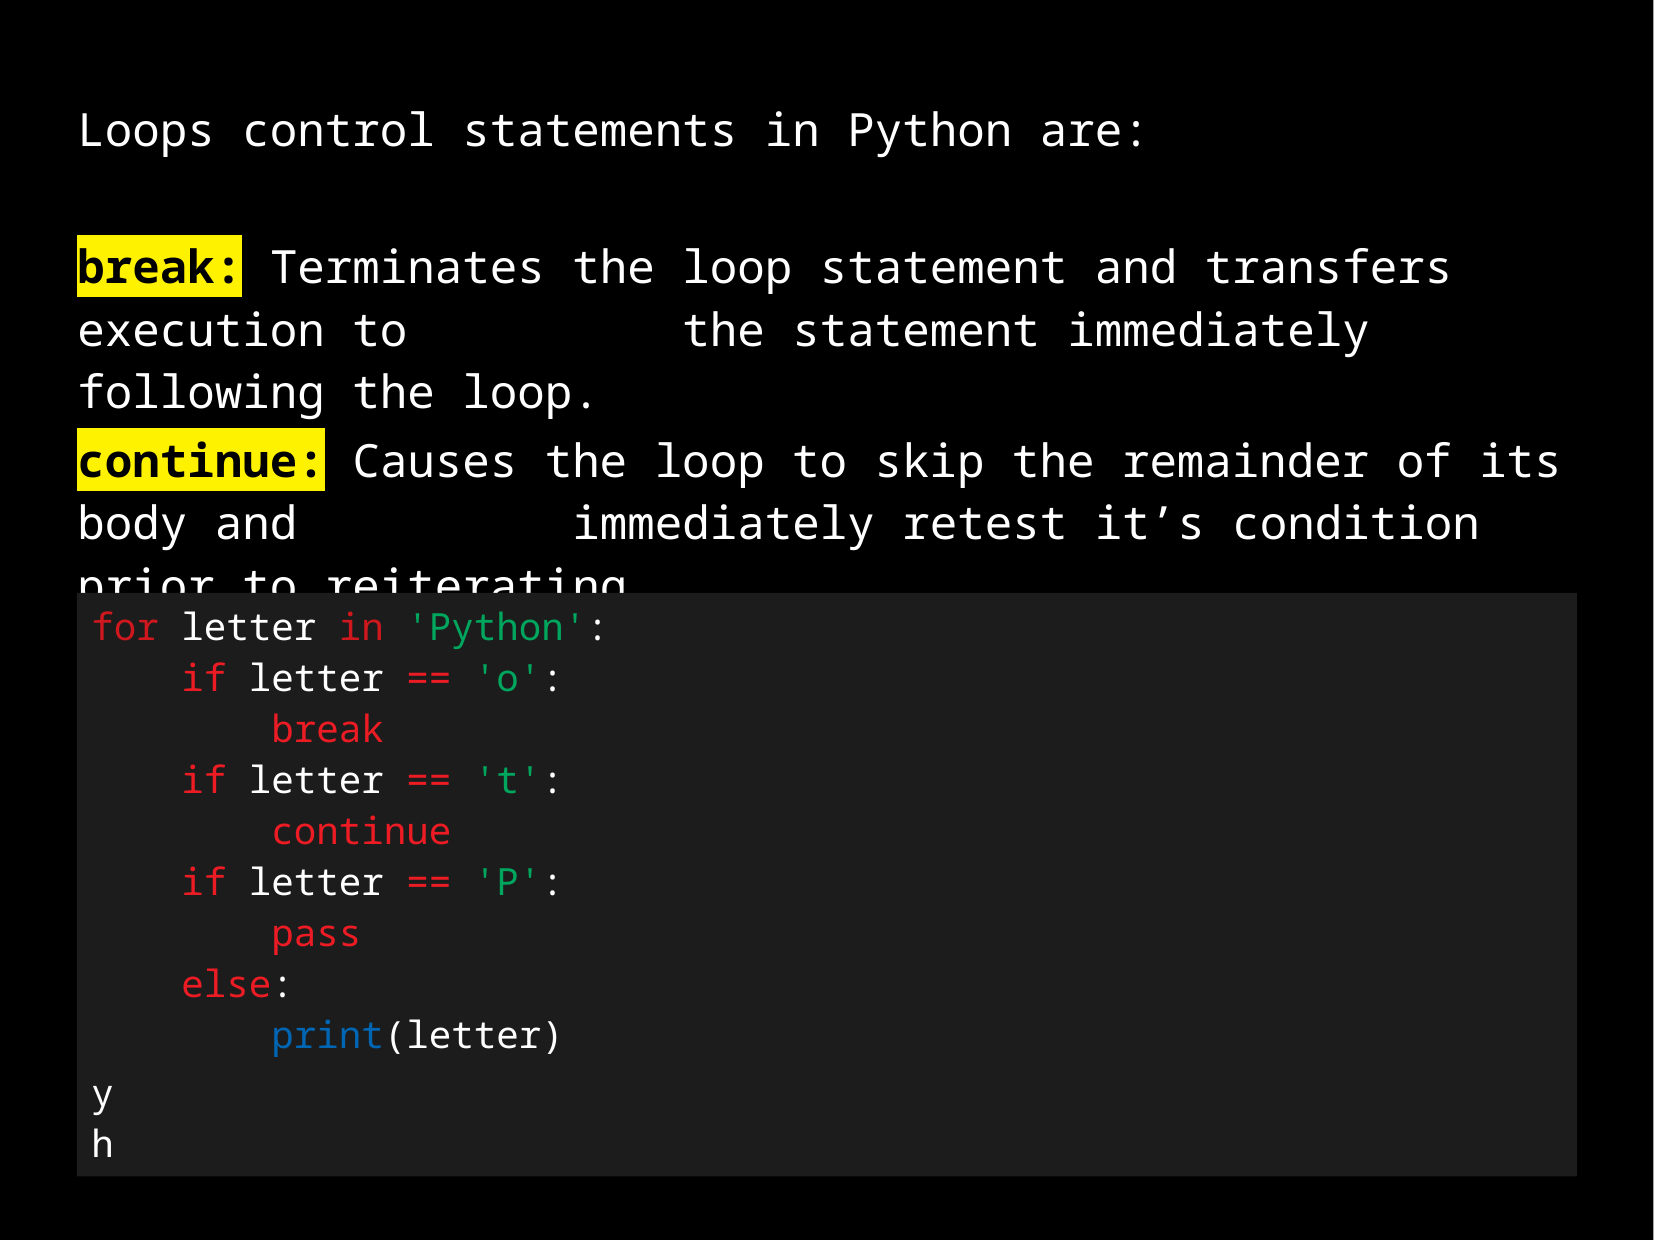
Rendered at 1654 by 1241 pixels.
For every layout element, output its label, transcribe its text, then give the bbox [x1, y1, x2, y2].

text_box y h [76, 1059, 1577, 1150]
text_box for letter in 'Python': if letter == 'o': break if letter == 't': continue if letter == 'P': pass else: print(letter) [76, 592, 1577, 948]
text_box Loops control statements in Python are: break: Terminates the loop statement and transfers execution to the statement immediately following the loop. continue: Causes the loop to skip the remainder of its body and immediately retest it’s condition prior to reiterating. pass: Used when a statement is required syntactically but you do not want any command or code to execute. Example: Output: [62, 90, 1591, 1064]
